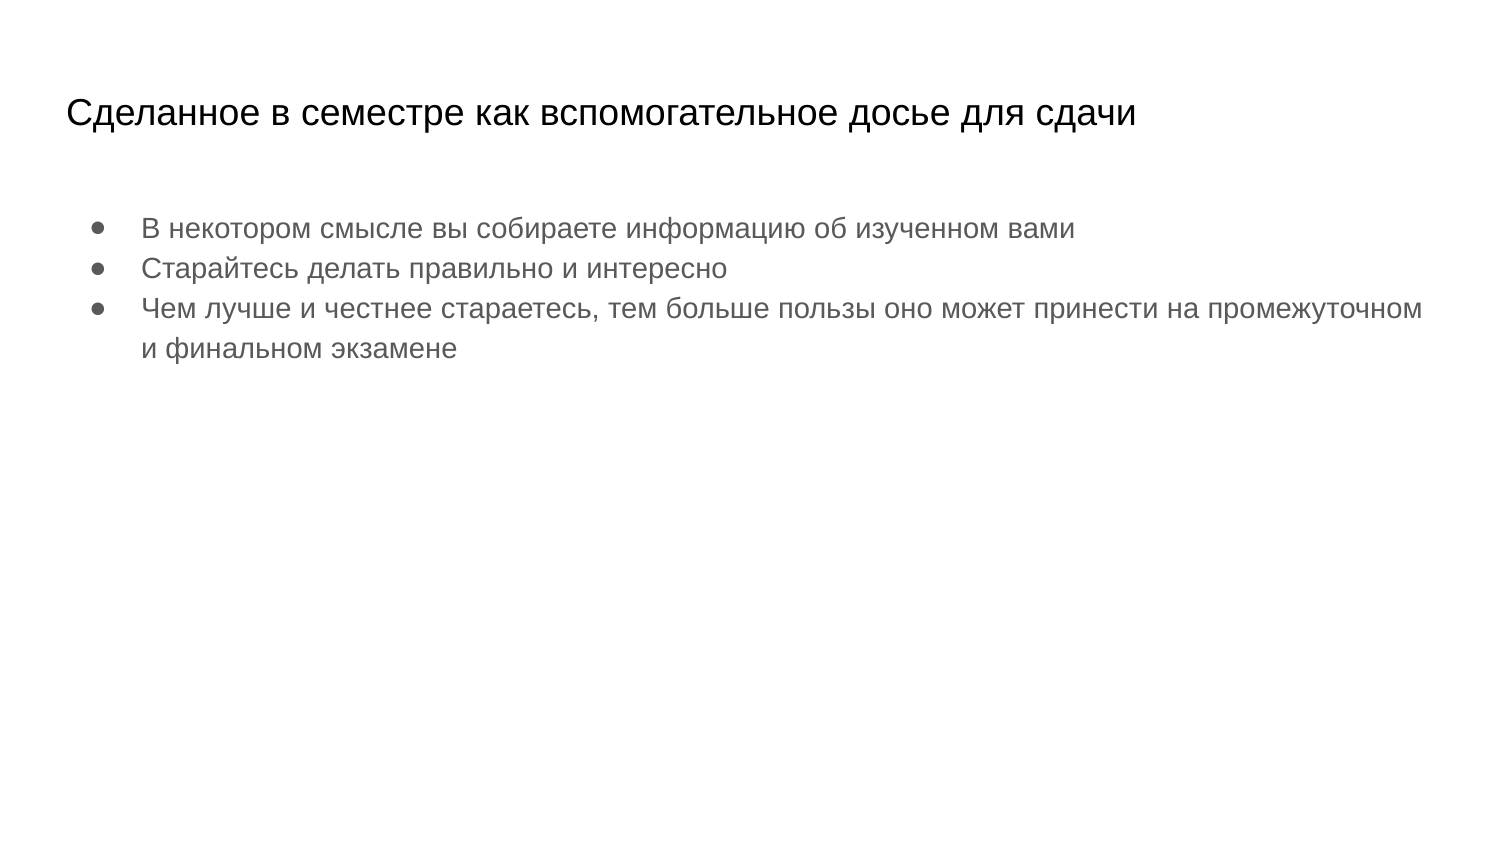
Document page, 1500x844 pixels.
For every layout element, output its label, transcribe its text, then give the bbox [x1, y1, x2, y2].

title Сделанное в семестре как вспомогательное досье для сдачи [51, 72, 1449, 167]
list В некотором смысле вы собираете информацию об изученном вами Старайтесь делать правильно и интересно Чем лучше и честнее стараетесь, тем больше пользы оно может принести на промежуточном и финальном экзамене [51, 189, 1449, 750]
